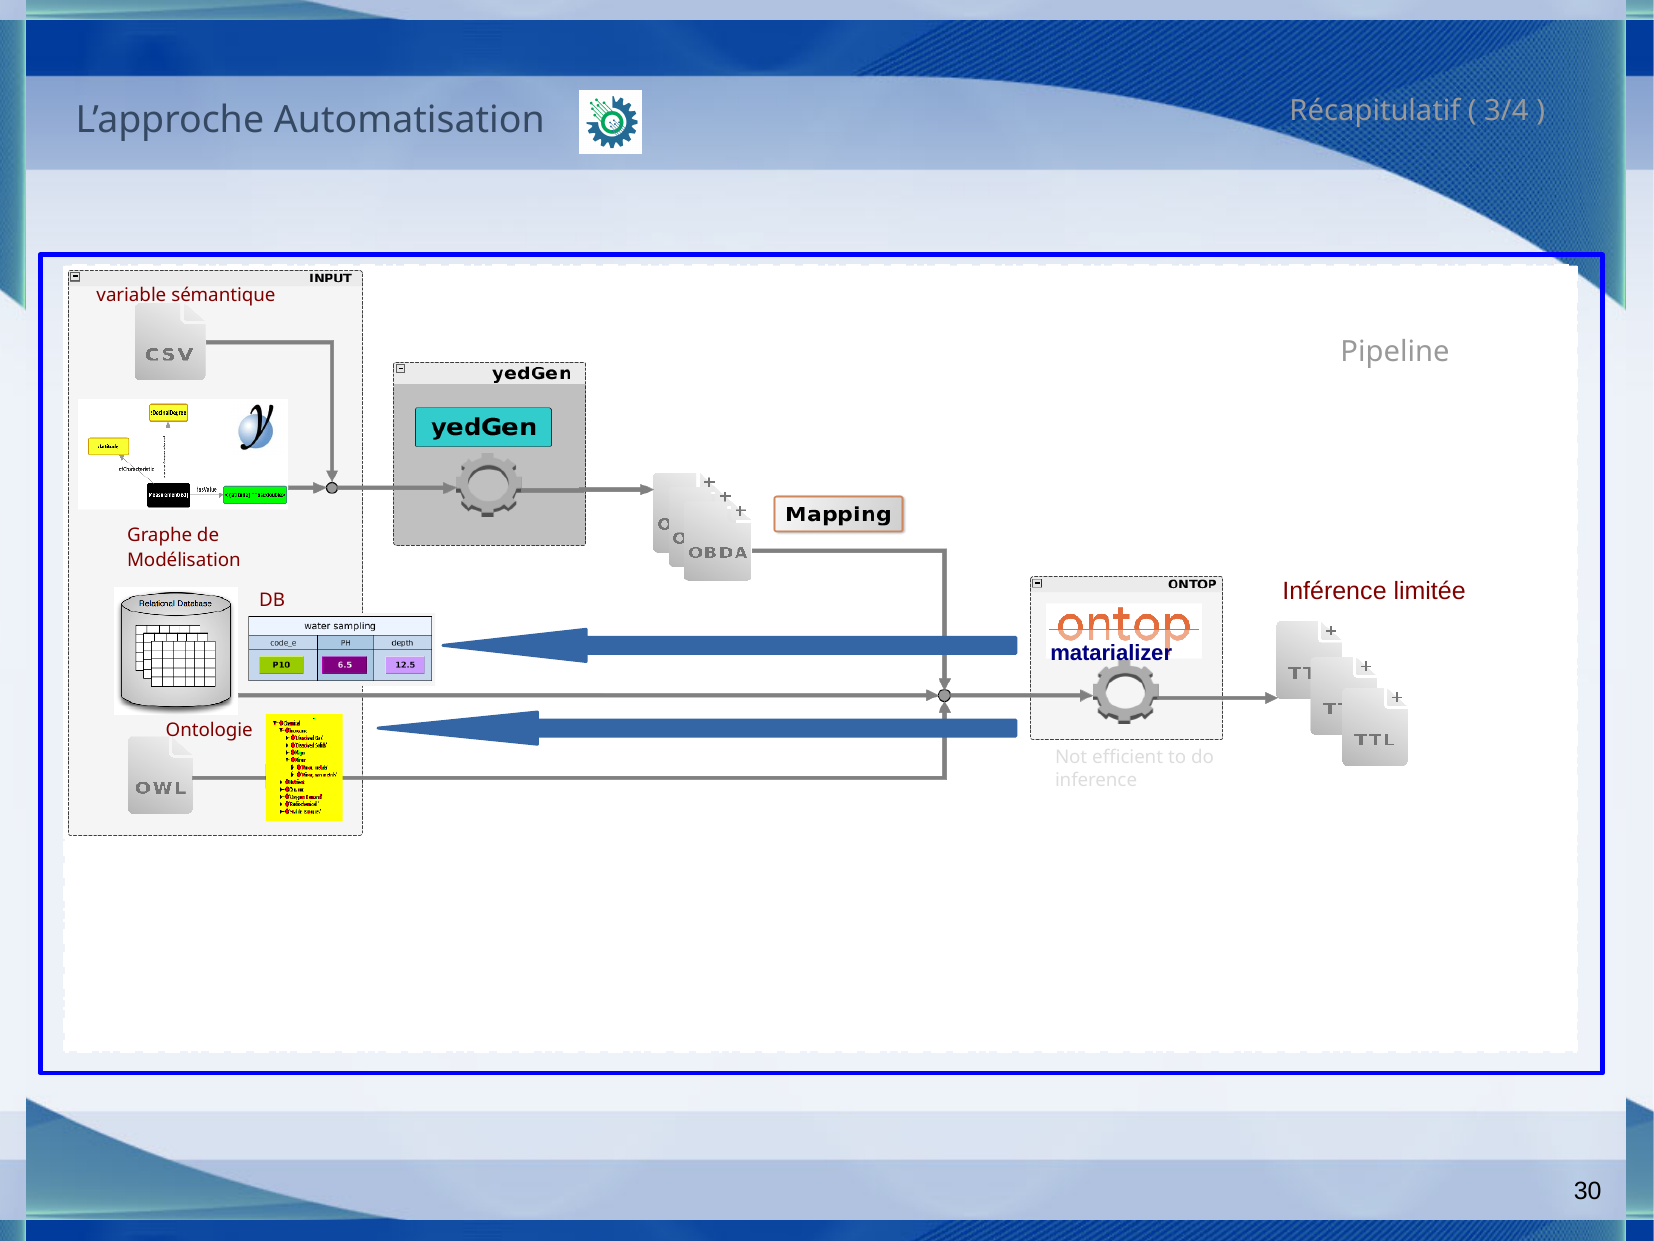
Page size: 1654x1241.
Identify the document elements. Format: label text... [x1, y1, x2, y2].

text_box Récapitulatif ( 3/4 ) [1274, 83, 1607, 143]
title L’approche Automatisation [41, 89, 579, 148]
text_box Ontologie [150, 709, 281, 747]
text_box matarializer [1035, 633, 1188, 674]
text_box variable sémantique [81, 273, 310, 311]
text_box 30 [1559, 1169, 1625, 1213]
text_box DB [244, 579, 308, 613]
text_box [442, 629, 1016, 662]
picture [0, 0, 1654, 1241]
text_box [64, 265, 1577, 1052]
text_box Pipeline [1325, 325, 1495, 385]
text_box Not efficient to do inference [1040, 737, 1230, 793]
text_box Graphe de Modélisation [112, 513, 284, 573]
text_box [377, 712, 1016, 745]
text_box Inférence limitée [1267, 567, 1483, 615]
